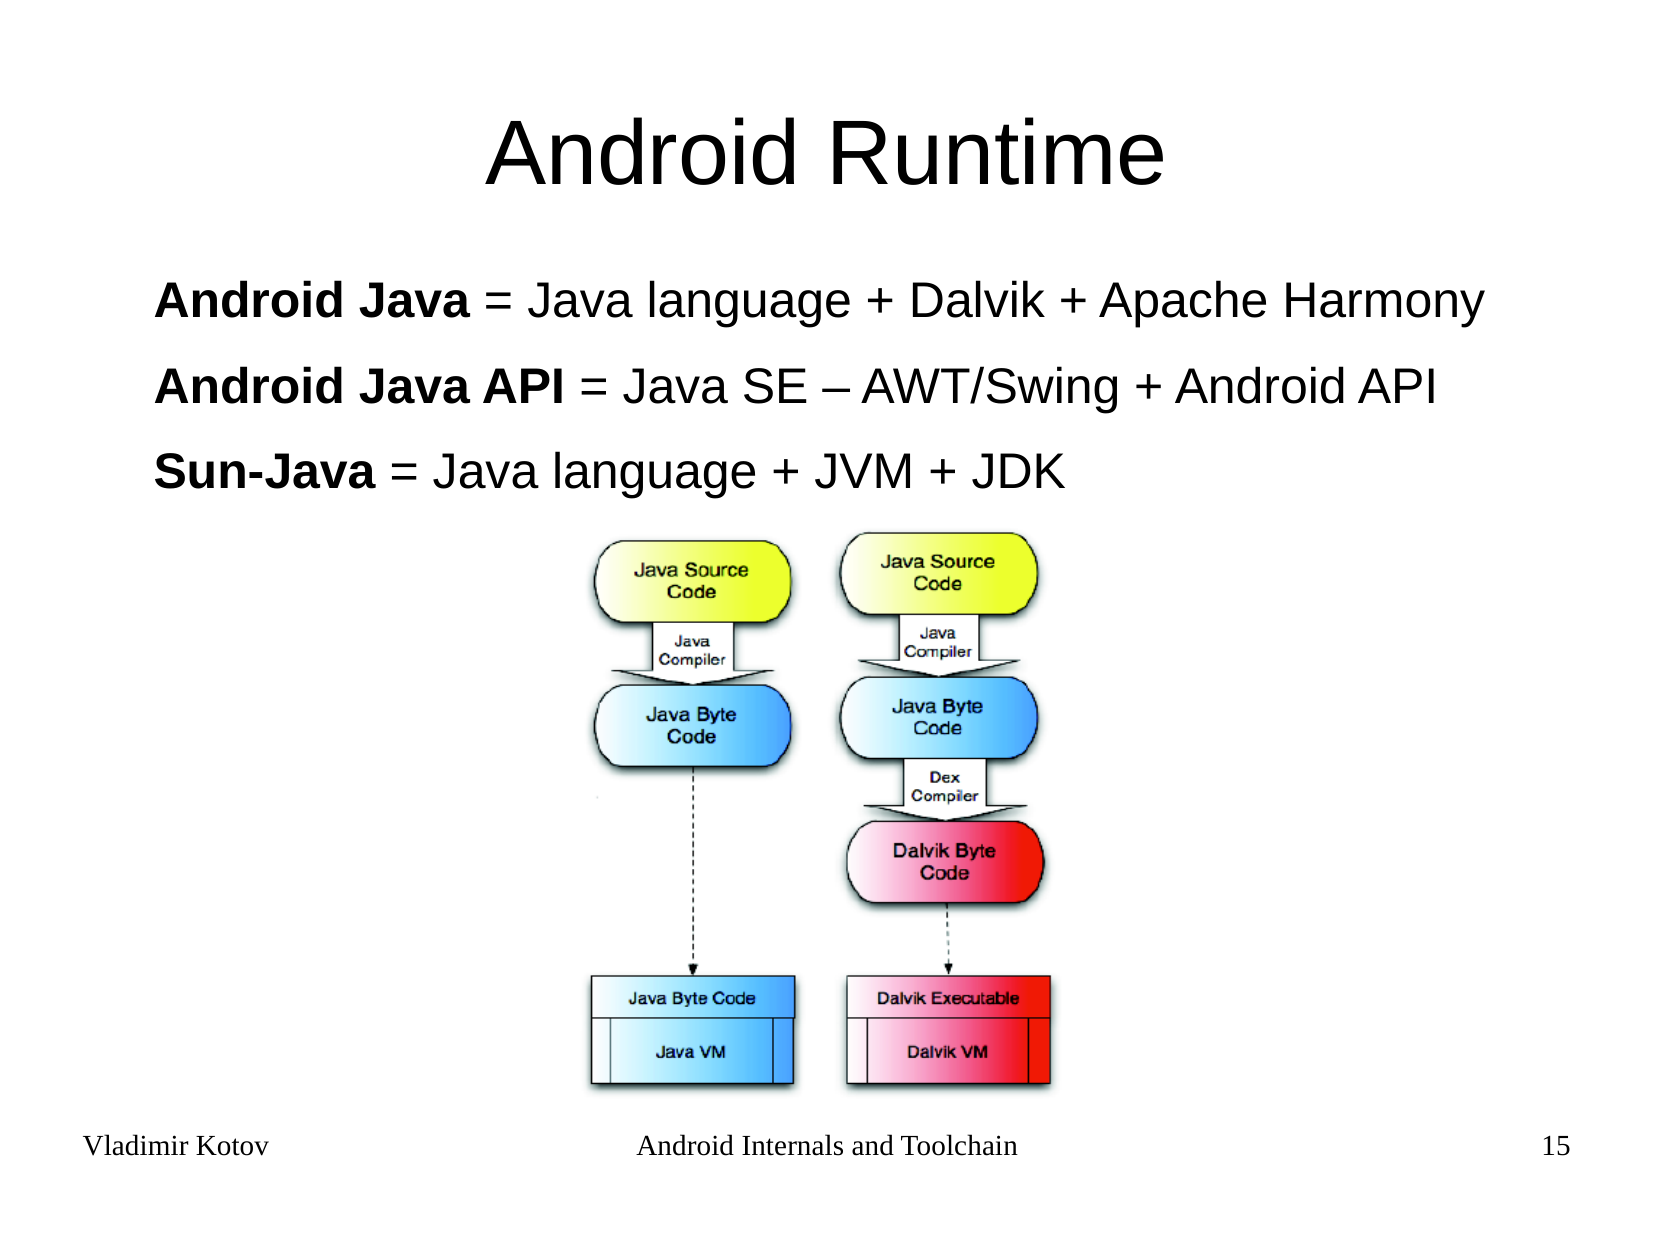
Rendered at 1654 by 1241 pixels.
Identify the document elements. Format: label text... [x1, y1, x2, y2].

title Android Runtime [82, 49, 1571, 257]
list Android Java = Java language + Dalvik + Apache Harmony Android Java API = Java SE – AWT/Swing + Android API Sun-Java = Java language + JVM + JDK [82, 272, 1583, 596]
picture [578, 526, 1070, 1100]
